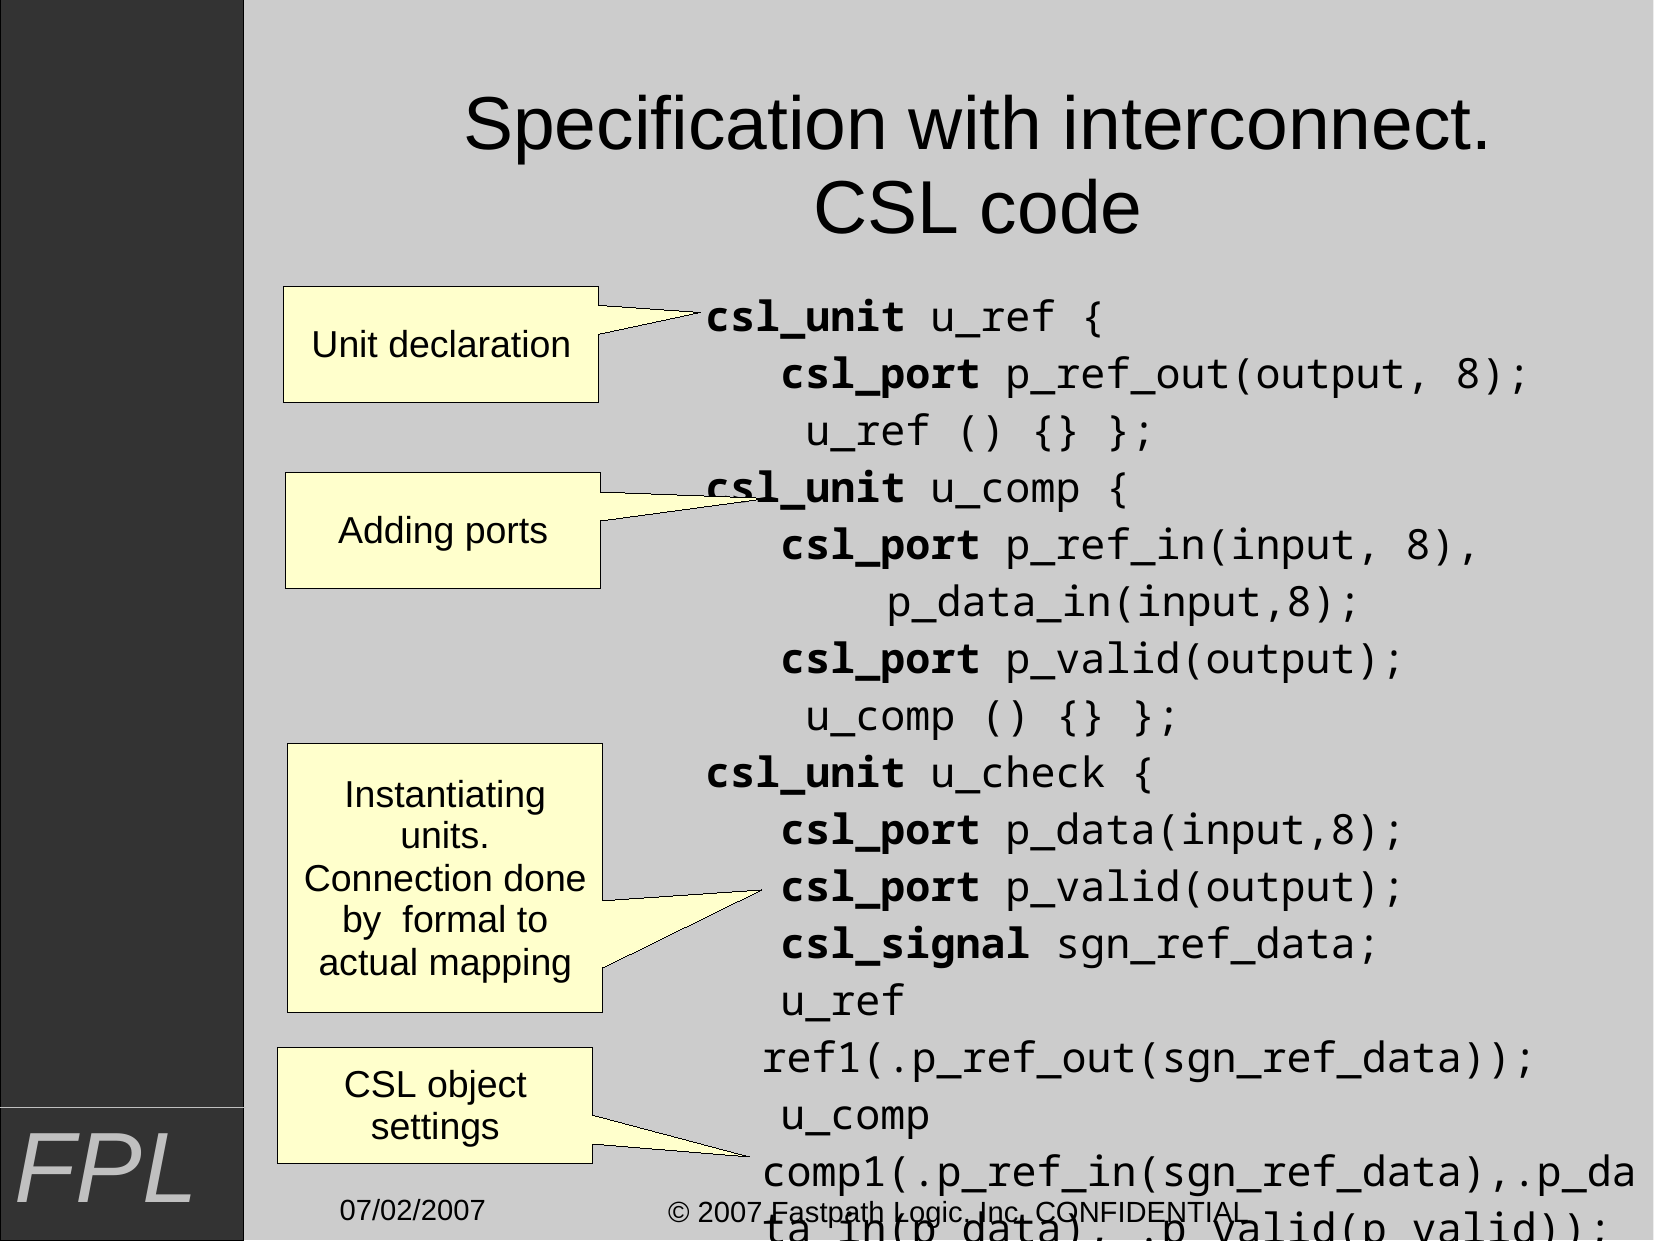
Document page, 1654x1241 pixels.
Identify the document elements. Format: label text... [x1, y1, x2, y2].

text_box CSL object settings [277, 1047, 750, 1164]
text_box Instantiating units. Connection done by formal to actual mapping [287, 743, 762, 1013]
list csl_unit u_ref { csl_port p_ref_out(output, 8); u_ref () {} }; csl_unit u_comp { csl_port p_ref_in(input, 8), p_data_in(input,8); csl_port p_valid(output); u_comp () {} }; csl_unit u_check { csl_port p_data(input,8); csl_port p_valid(output); csl_signal sgn_ref_data; u_ref ref1(.p_ref_out(sgn_ref_data)); u_comp comp1(.p_ref_in(sgn_ref_data),.p_data_in(p_data), .p_valid(p_valid)); u_check() { sgn_ref_data.set_width(8); } }; [705, 286, 1654, 1241]
text_box Unit declaration [283, 286, 701, 403]
text_box Adding ports [285, 472, 768, 589]
title Specification with interconnect. CSL code [427, 53, 1530, 277]
